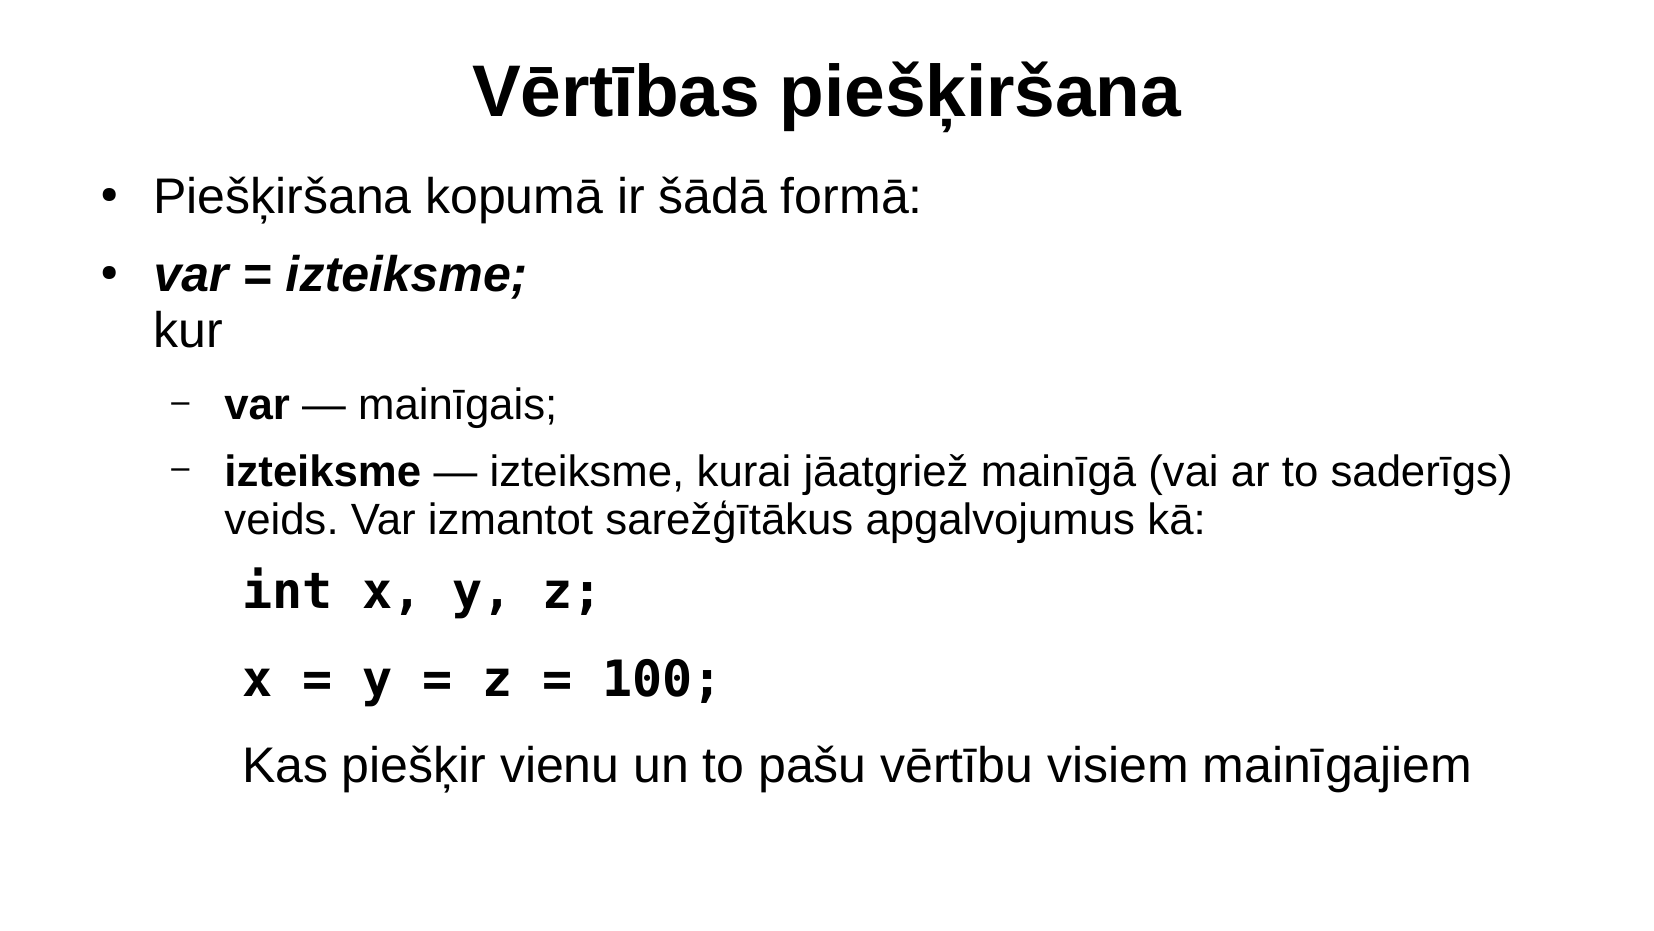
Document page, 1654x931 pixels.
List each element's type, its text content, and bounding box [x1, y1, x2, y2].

list Piešķiršana kopumā ir šādā formā: var = izteiksme; kur var — mainīgais; izteiksme — izteiksme, kurai jāatgriež mainīgā (vai ar to saderīgs) veids. Var izmantot sarežģītākus apgalvojumus kā: int x, y, z; x = y = z = 100; Kas piešķir vienu un to pašu vērtību visiem mainīgajiem [82, 168, 1538, 889]
title Vērtības piešķiršana [82, 37, 1571, 147]
